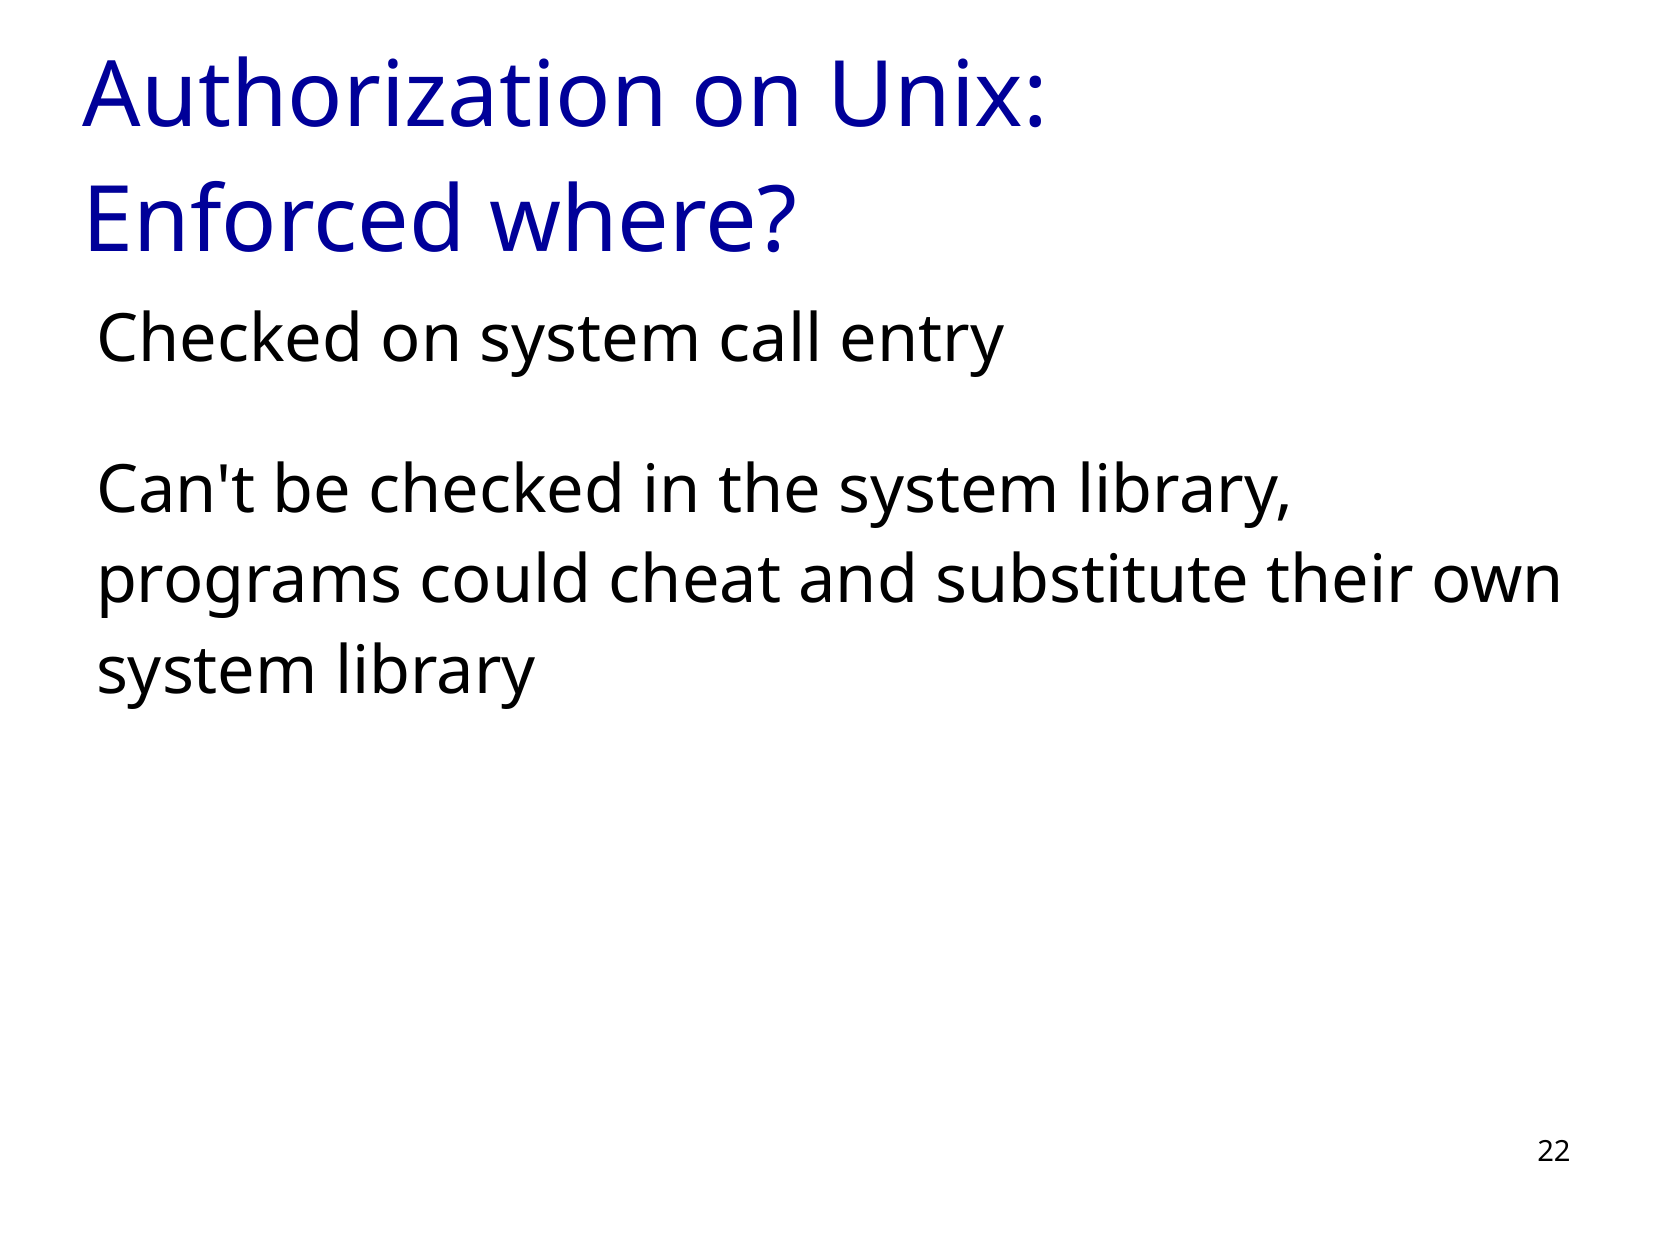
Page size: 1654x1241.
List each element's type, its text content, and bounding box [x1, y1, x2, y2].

title Authorization on Unix: Enforced where? [82, 49, 1571, 257]
list Checked on system call entry Can't be checked in the system library, programs could cheat and substitute their own system library [60, 290, 1571, 1096]
